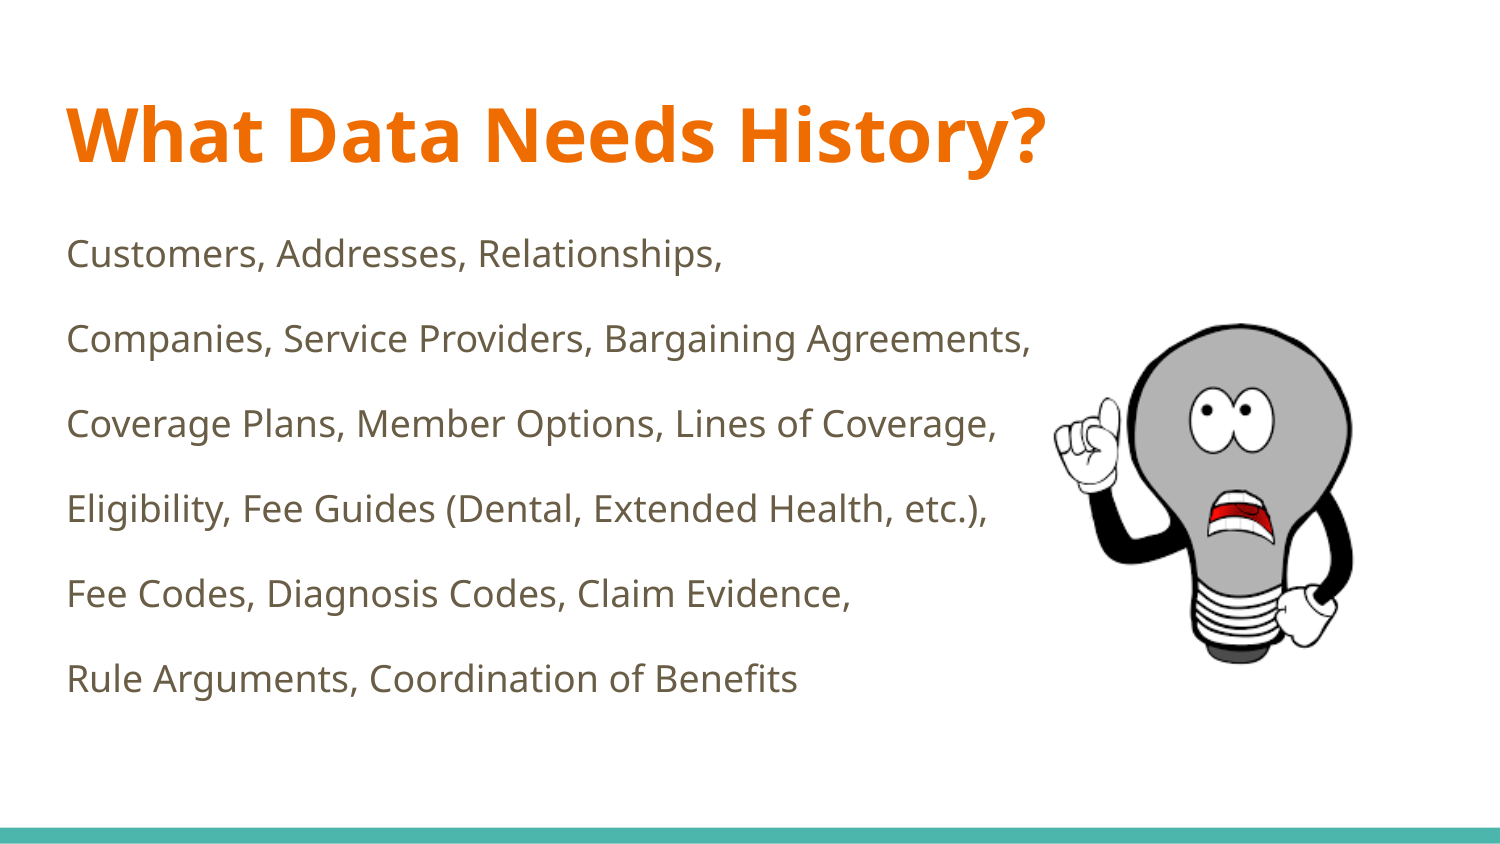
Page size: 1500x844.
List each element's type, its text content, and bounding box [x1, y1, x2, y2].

list Customers, Addresses, Relationships, Companies, Service Providers, Bargaining Agreements, Coverage Plans, Member Options, Lines of Coverage, Eligibility, Fee Guides (Dental, Extended Health, etc.), Fee Codes, Diagnosis Codes, Claim Evidence, Rule Arguments, Coordination of Benefits [51, 207, 1449, 750]
title What Data Needs History? [51, 72, 1449, 189]
picture [1043, 293, 1385, 677]
